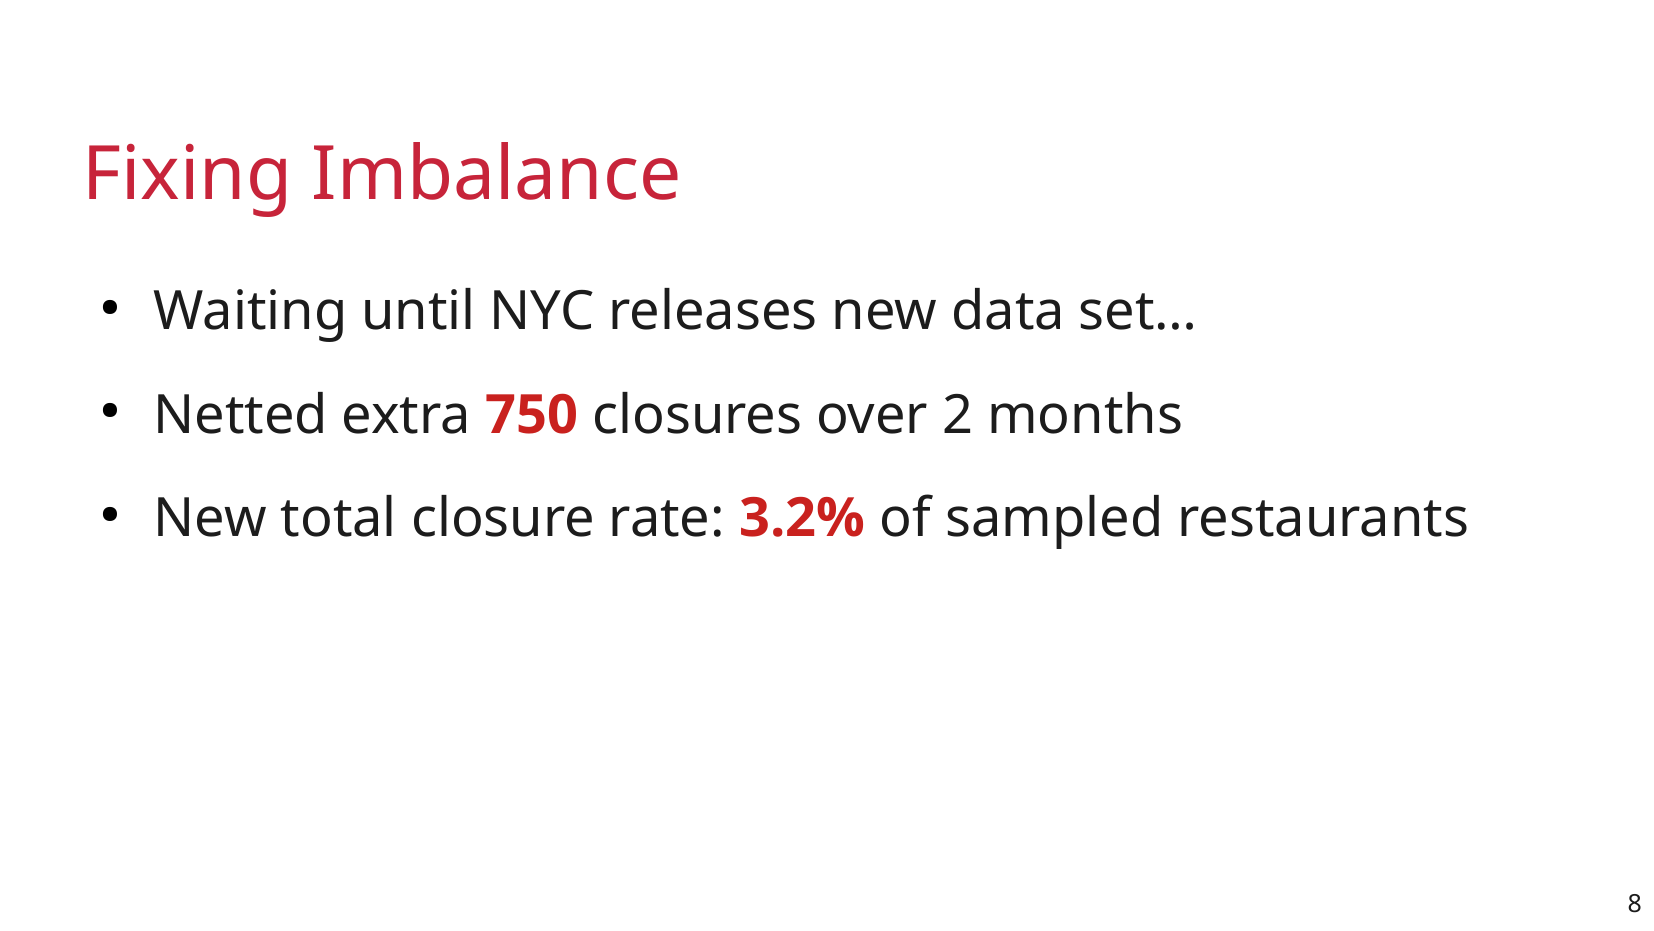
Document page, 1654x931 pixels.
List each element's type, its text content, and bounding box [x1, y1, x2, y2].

list Waiting until NYC releases new data set… Netted extra 750 closures over 2 months New total closure rate: 3.2% of sampled restaurants [82, 271, 1571, 758]
title Fixing Imbalance [82, 92, 1571, 249]
